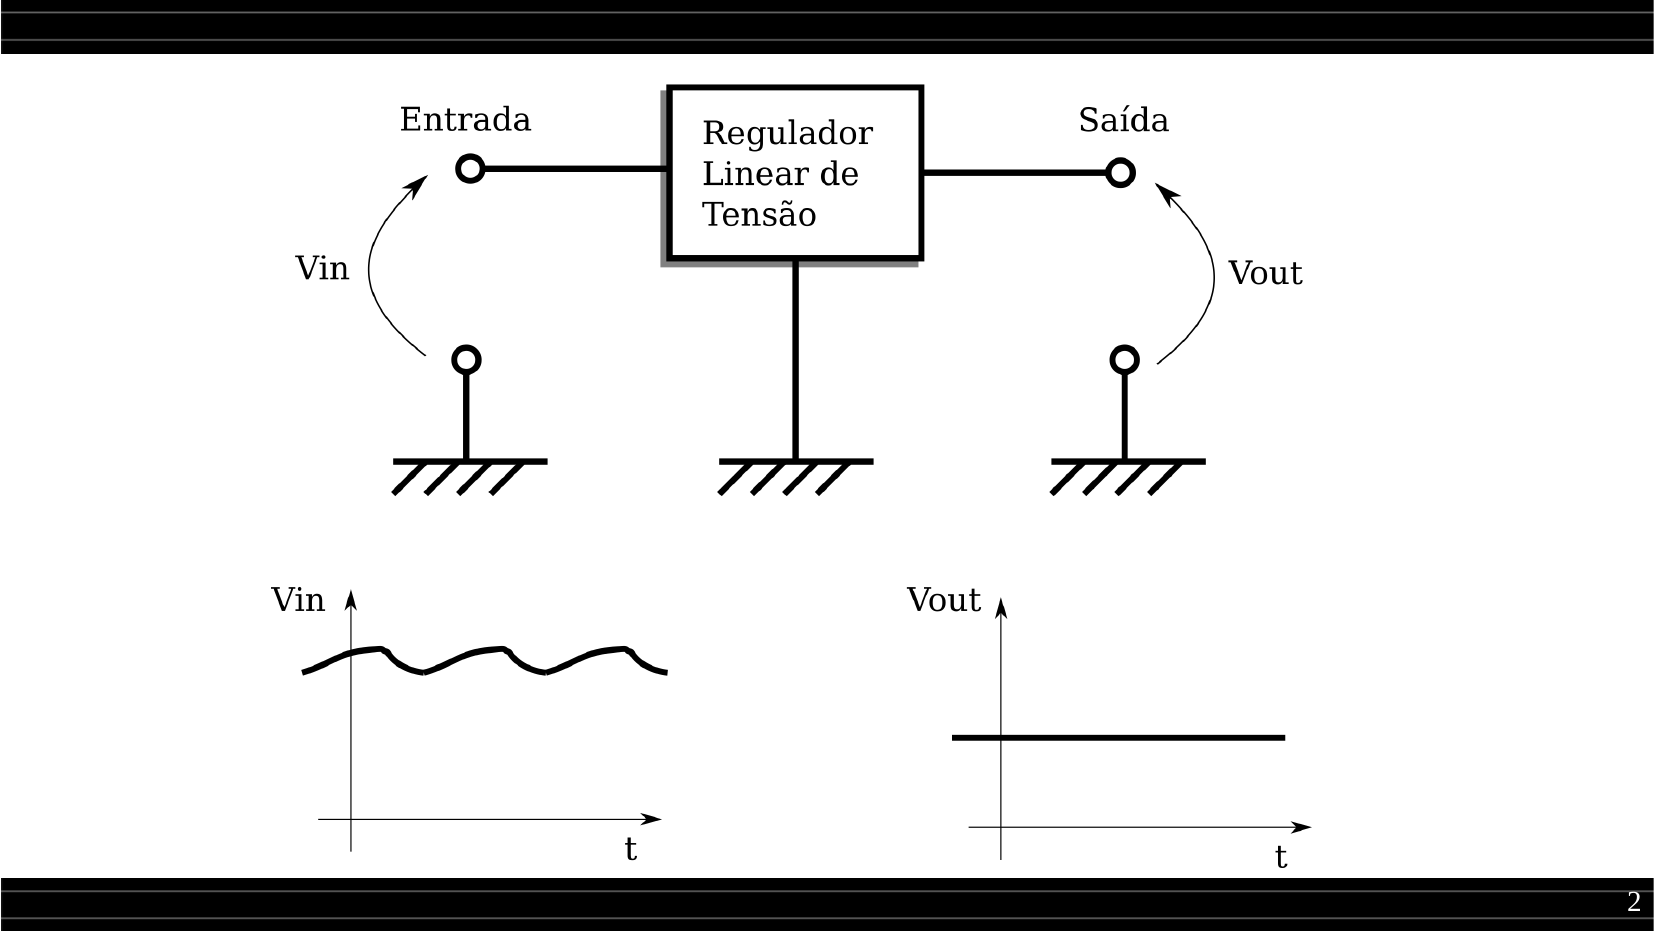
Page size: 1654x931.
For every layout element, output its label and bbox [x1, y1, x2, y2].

picture [1, 878, 1654, 931]
picture [1, 0, 1654, 54]
picture [271, 70, 1312, 868]
